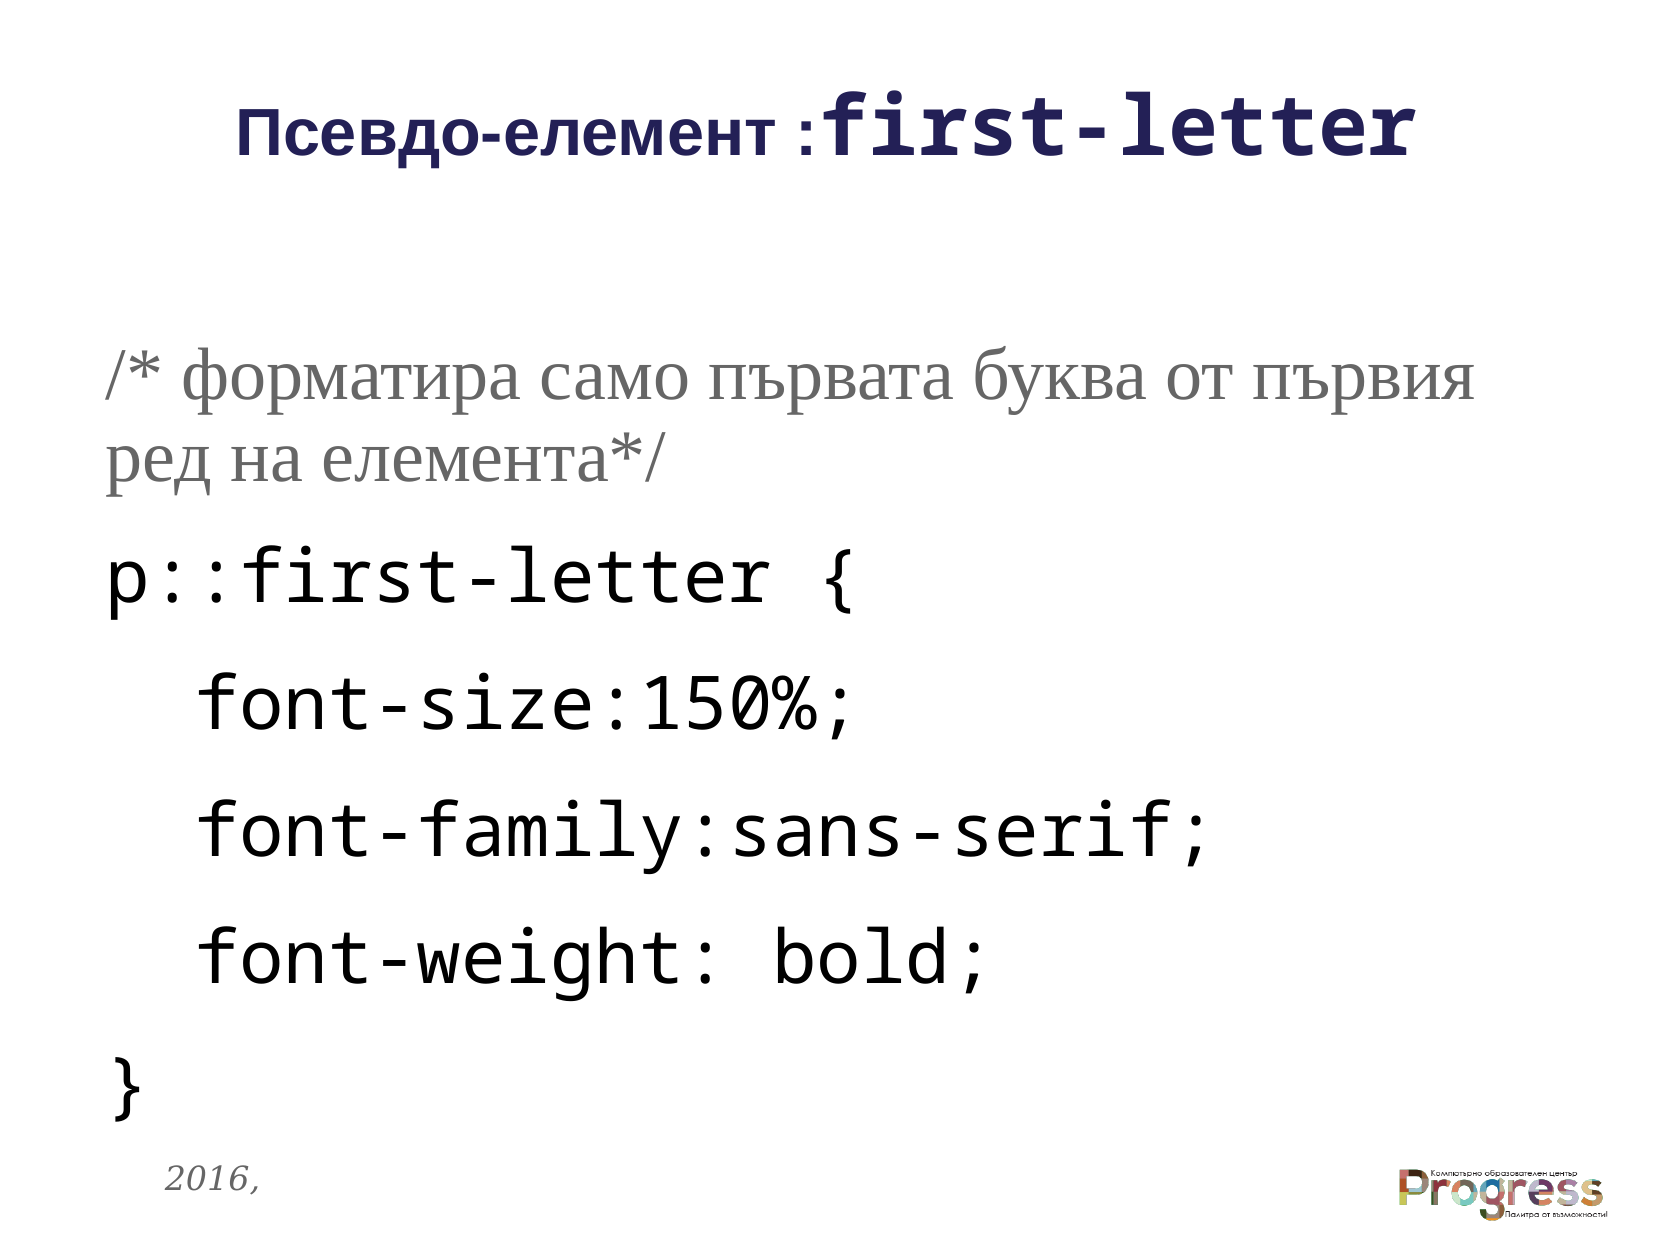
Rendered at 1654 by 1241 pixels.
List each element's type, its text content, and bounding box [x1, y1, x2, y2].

title Псевдо-елемент :first-letter [82, 61, 1571, 186]
picture [1399, 1168, 1613, 1221]
text_box 2016, Ива Е. Попова [150, 1152, 586, 1201]
list [90, 225, 1531, 1141]
